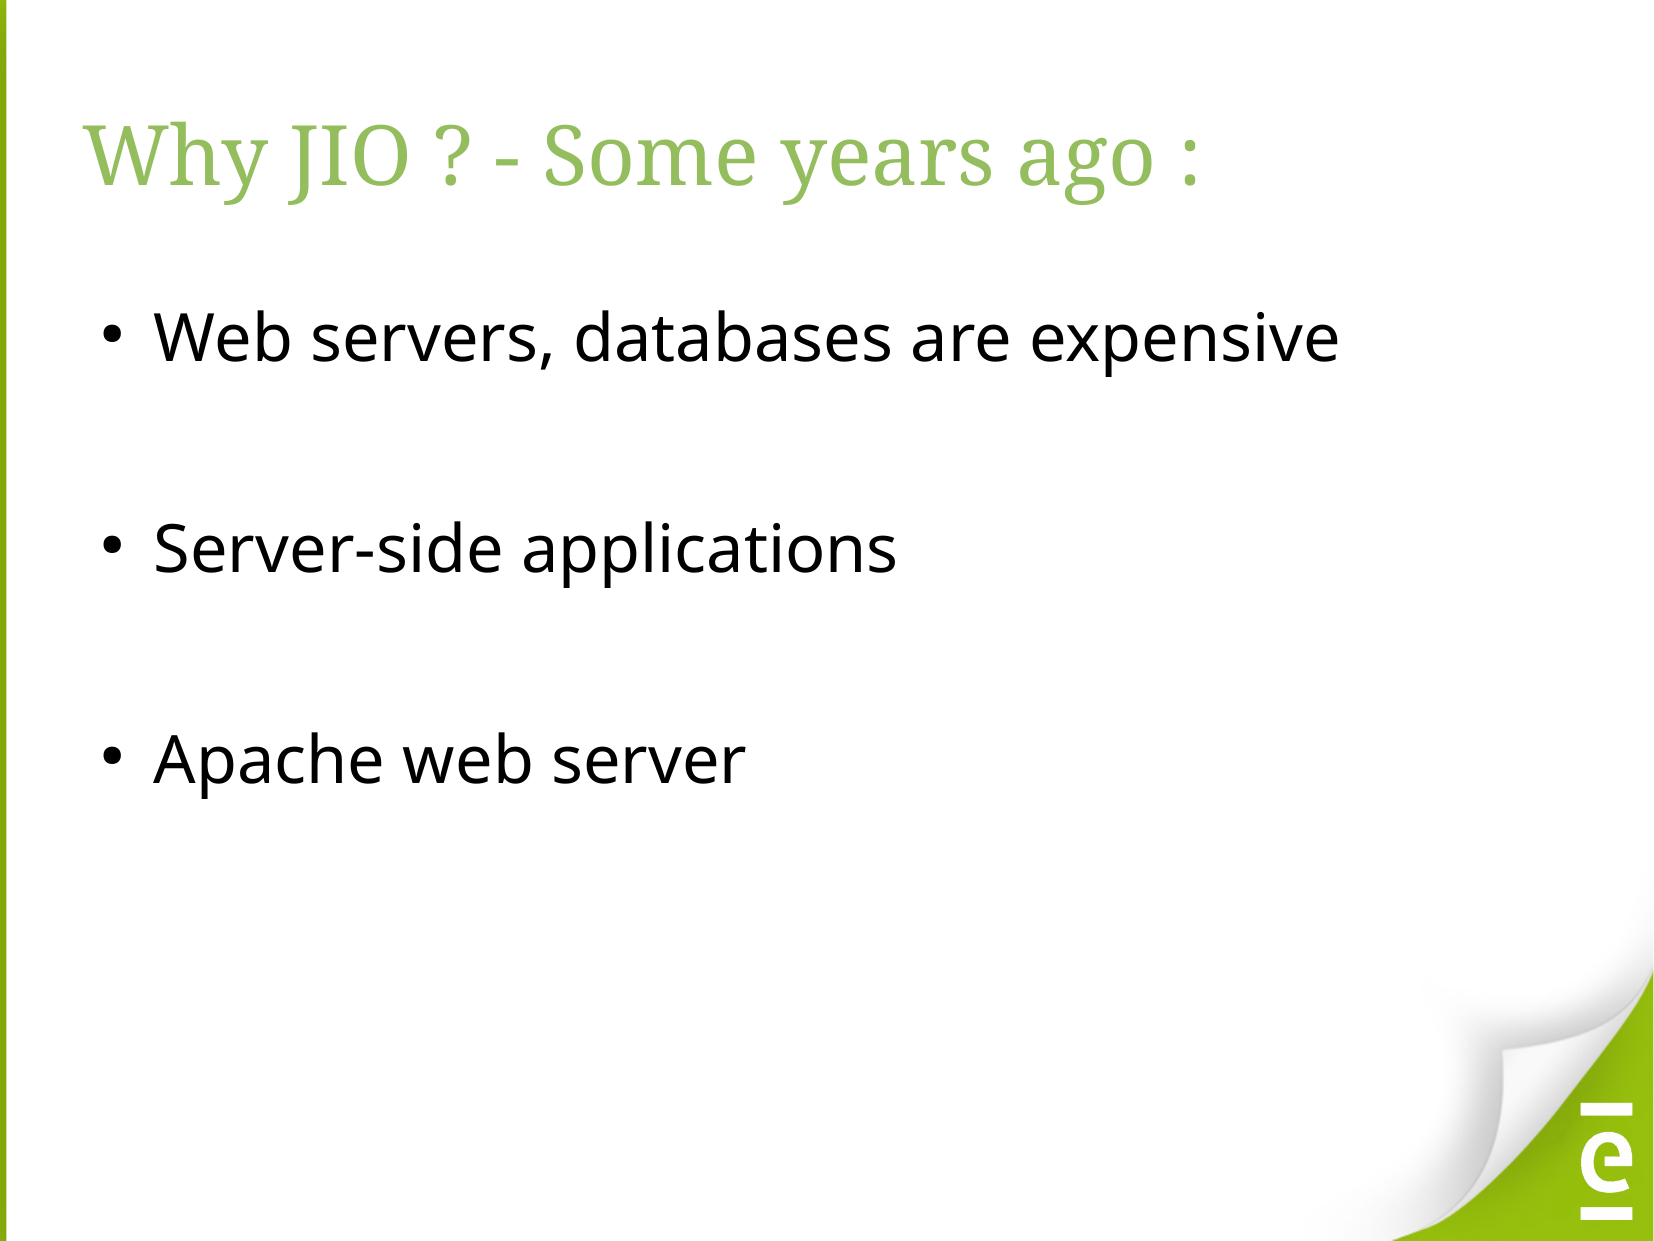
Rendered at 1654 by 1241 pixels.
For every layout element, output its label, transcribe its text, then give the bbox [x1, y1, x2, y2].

list Web servers, databases are expensive Server-side applications Apache web server [82, 290, 1583, 1010]
picture [0, 0, 1654, 1241]
title Why JIO ? - Some years ago : [82, 49, 1571, 257]
